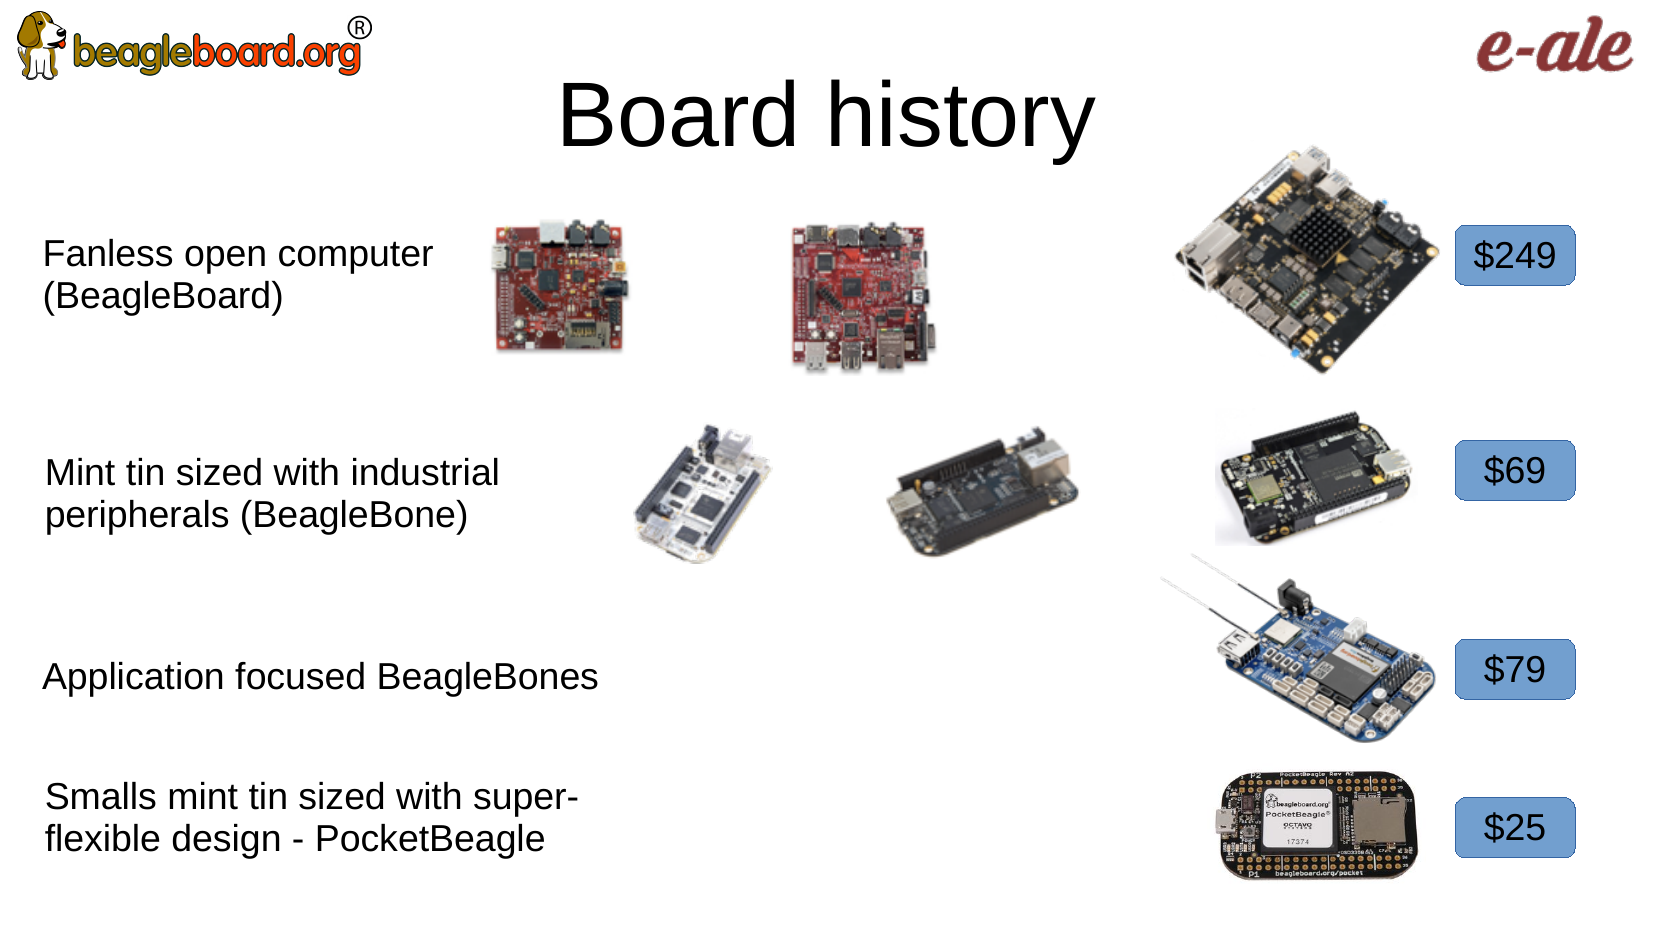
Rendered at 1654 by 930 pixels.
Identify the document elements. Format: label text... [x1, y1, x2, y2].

picture [622, 401, 783, 574]
picture [1475, 14, 1636, 74]
picture [1170, 140, 1446, 380]
text_box $249 [1455, 225, 1576, 286]
text_box $25 [1455, 797, 1576, 858]
text_box Smalls mint tin sized with super-flexible design - PocketBeagle [30, 768, 643, 867]
picture [474, 197, 645, 368]
text_box Fanless open computer (BeagleBoard) [27, 225, 451, 331]
text_box $69 [1455, 440, 1576, 501]
picture [885, 425, 1081, 561]
picture [17, 11, 372, 80]
picture [769, 193, 950, 376]
text_box Application focused BeagleBones [27, 648, 646, 706]
title Board history [82, 37, 1571, 193]
picture [1207, 763, 1426, 888]
picture [1155, 553, 1439, 751]
text_box $79 [1455, 639, 1576, 700]
picture [1215, 408, 1418, 546]
text_box Mint tin sized with industrial peripherals (BeagleBone) [30, 444, 571, 586]
